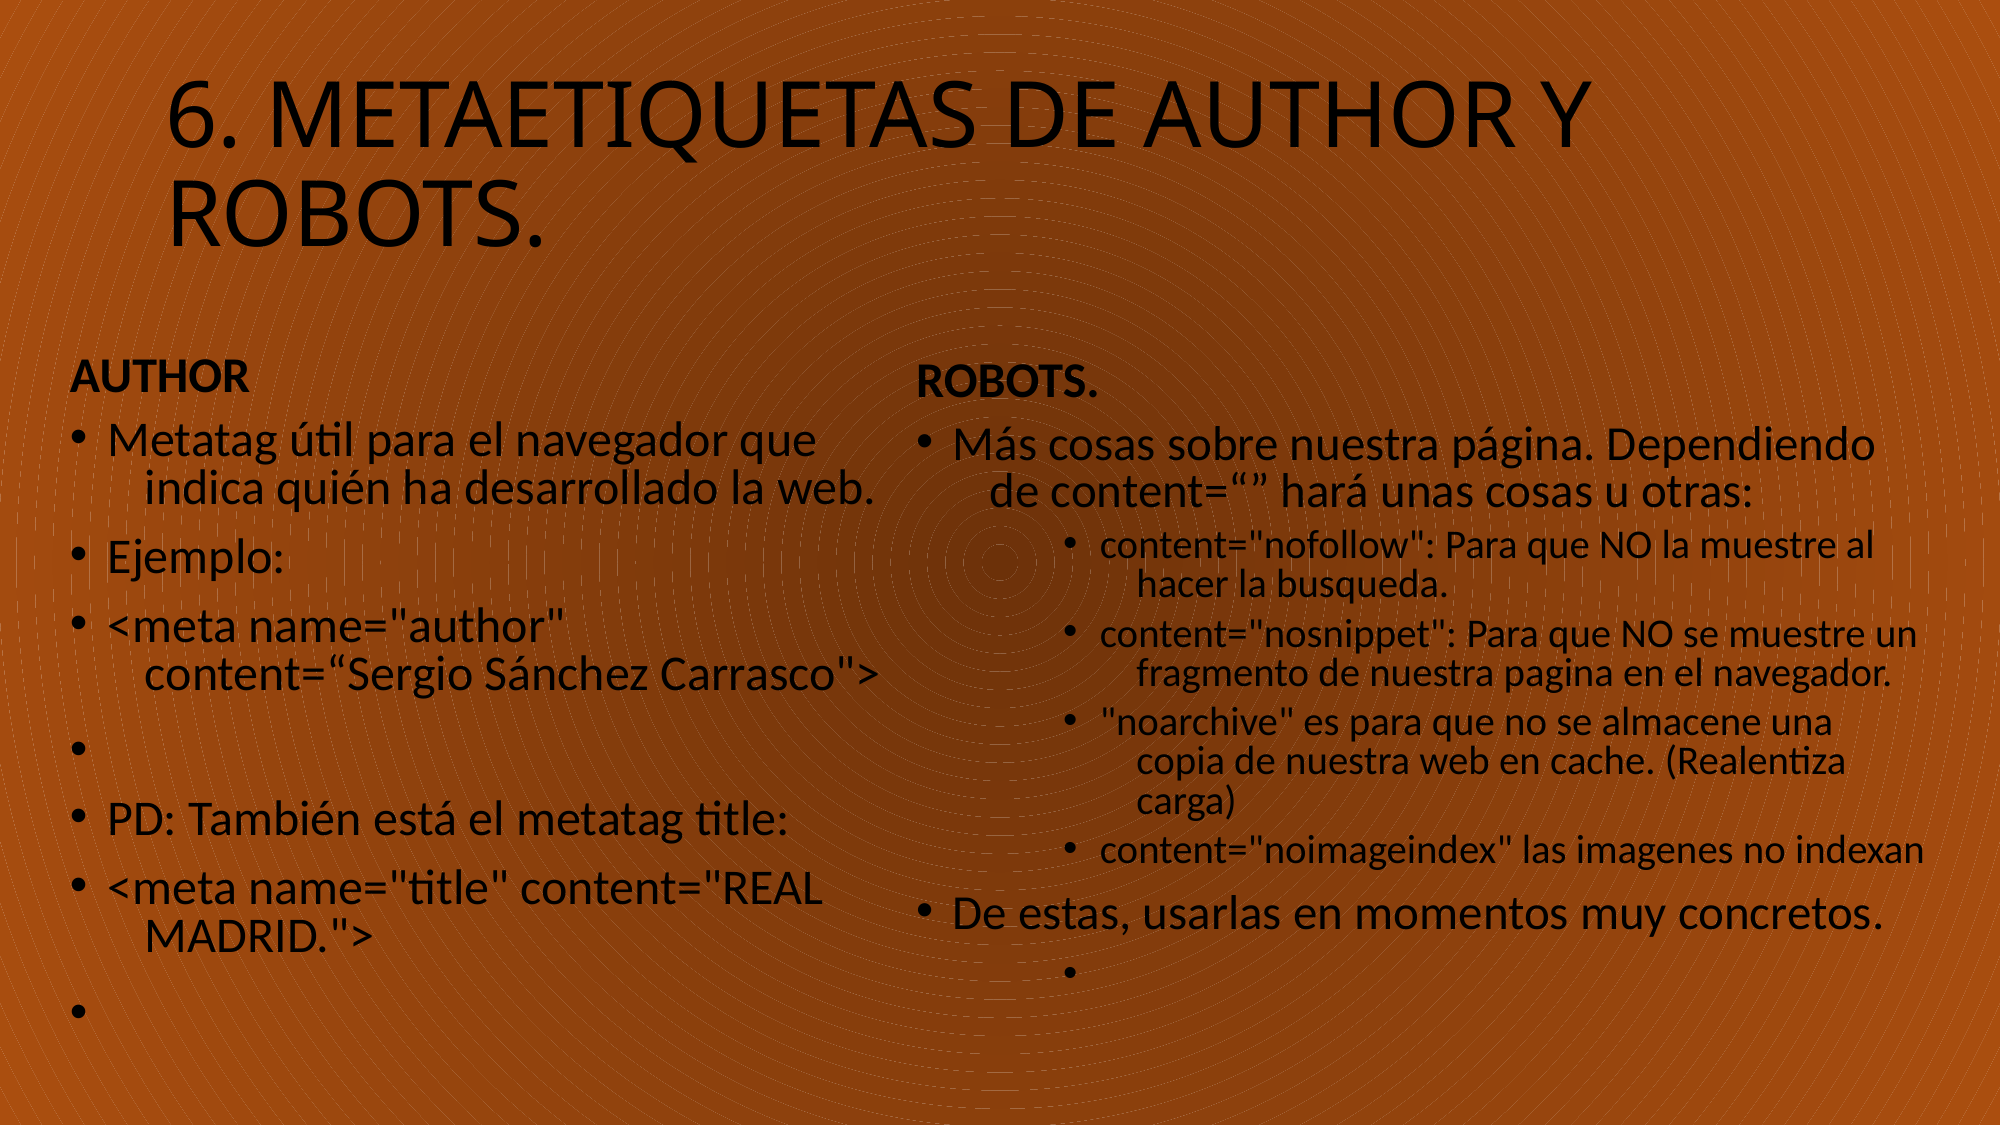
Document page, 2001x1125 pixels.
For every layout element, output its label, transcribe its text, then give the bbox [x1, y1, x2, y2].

list Más cosas sobre nuestra página. Dependiendo de content=“” hará unas cosas u otras: content="nofollow": Para que NO la muestre al hacer la busqueda. content="nosnippet": Para que NO se muestre un fragmento de nuestra pagina en el navegador. "noarchive" es para que no se almacene una copia de nuestra web en cache. (Realentiza carga) content="noimageindex" las imagenes no indexan De estas, usarlas en momentos muy concretos. [901, 415, 1946, 1021]
title 6. METAETIQUETAS DE AUTHOR Y ROBOTS. [150, 58, 1876, 276]
list ROBOTS. [901, 280, 1946, 415]
list AUTHOR [54, 275, 902, 410]
list Metatag útil para el navegador que indica quién ha desarrollado la web. Ejemplo: <meta name="author" content=“Sergio Sánchez Carrasco"> PD: También está el metatag title: <meta name="title" content="REAL MADRID."> [54, 410, 901, 1016]
